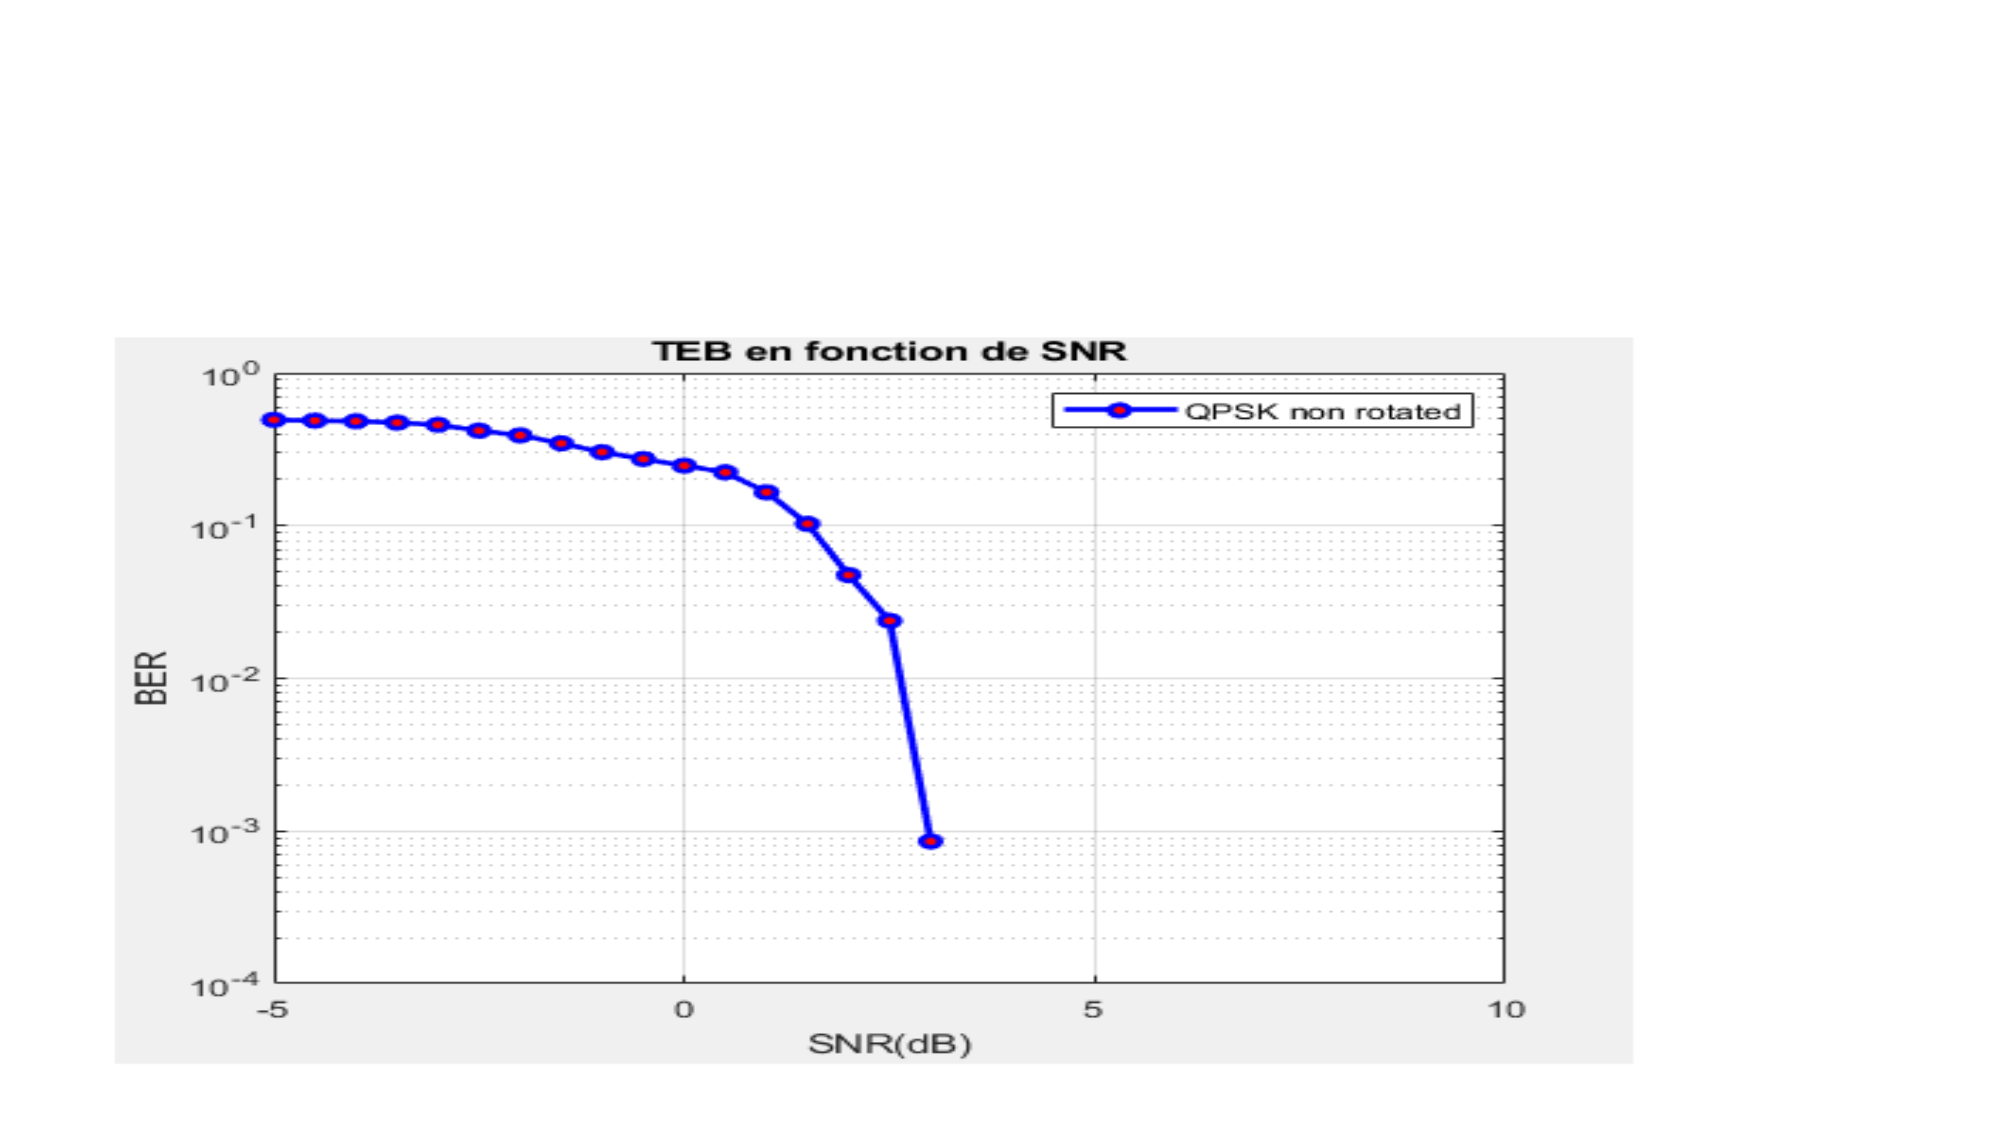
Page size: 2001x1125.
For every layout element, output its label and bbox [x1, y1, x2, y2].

picture [113, 336, 1637, 1066]
